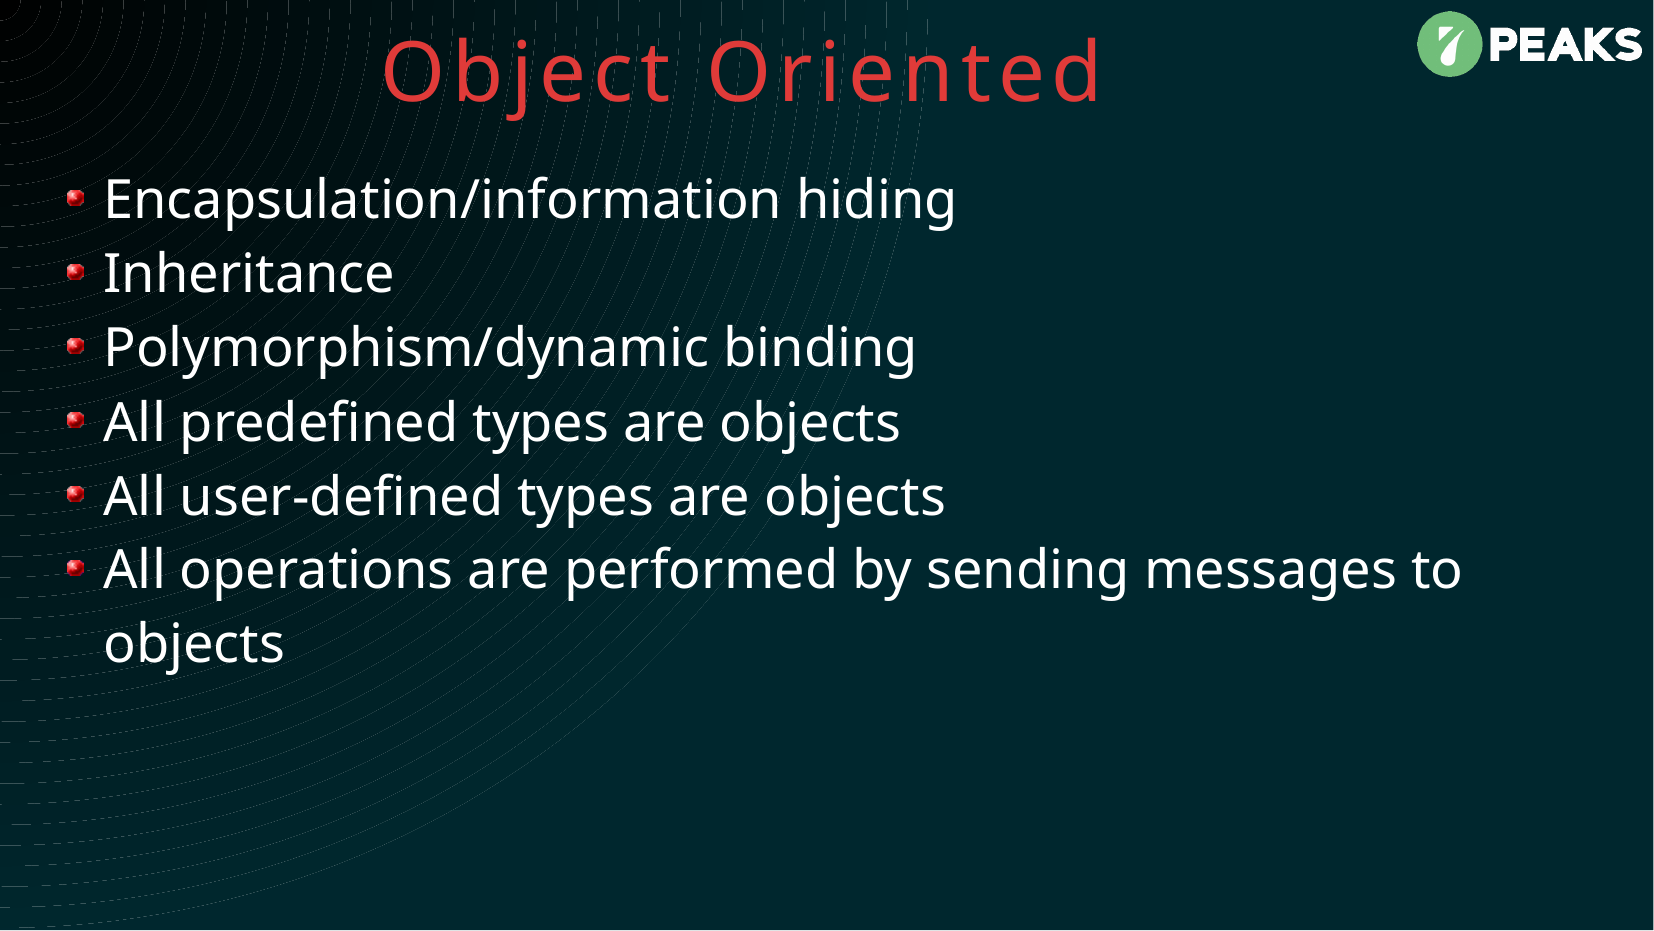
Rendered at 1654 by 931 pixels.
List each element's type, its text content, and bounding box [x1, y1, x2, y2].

picture [1417, 11, 1642, 77]
text_box Object Oriented [366, 4, 1258, 148]
text_box Encapsulation/information hiding Inheritance Polymorphism/dynamic binding All predefined types are objects All user-defined types are objects All operations are performed by sending messages to objects [53, 153, 1565, 921]
